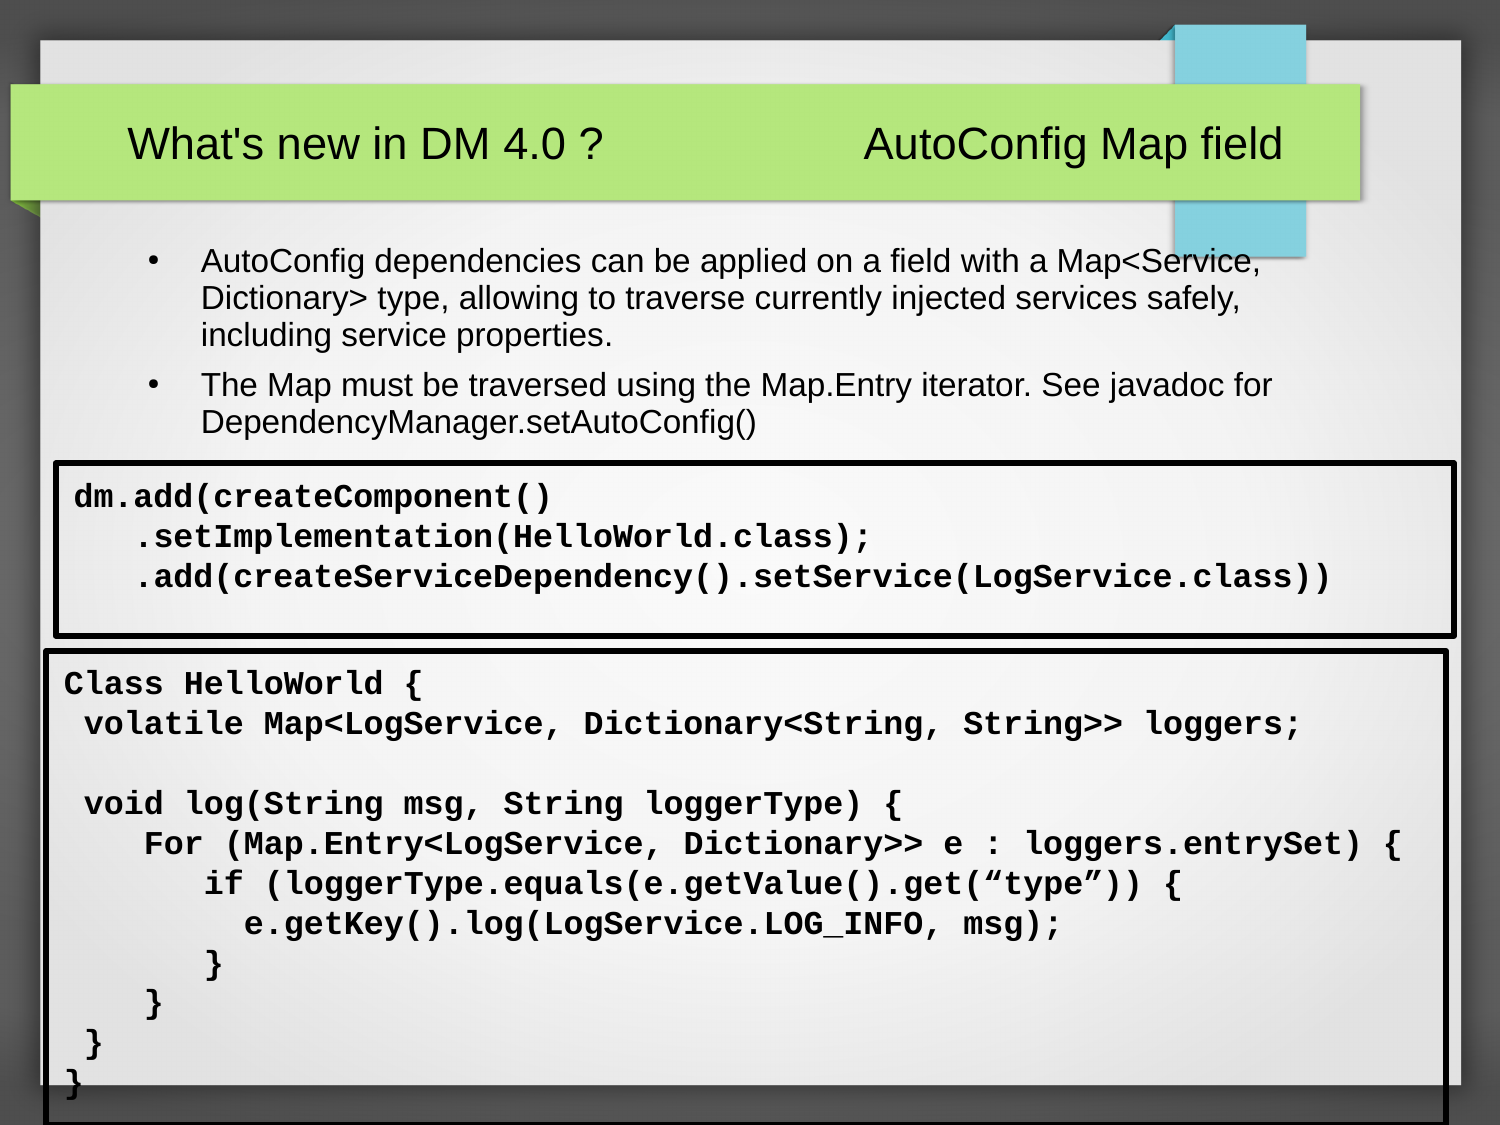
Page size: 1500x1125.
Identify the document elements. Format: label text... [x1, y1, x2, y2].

text_box dm.add(createComponent() .setImplementation(HelloWorld.class); .add(createServiceDependency().setService(LogService.class)) [55, 463, 1454, 636]
list AutoConfig dependencies can be applied on a field with a Map<Service, Dictionary> type, allowing to traverse currently injected services safely, including service properties. The Map must be traversed using the Map.Entry iterator. See javadoc for DependencyManager.setAutoConfig() [115, 234, 1391, 460]
text_box Class HelloWorld { volatile Map<LogService, Dictionary<String, String>> loggers; void log(String msg, String loggerType) { For (Map.Entry<LogService, Dictionary>> e : loggers.entrySet) { if (loggerType.equals(e.getValue().get(“type”)) { e.getKey().log(LogService.LOG_INFO, msg); } } } } [46, 650, 1447, 1125]
title What's new in DM 4.0 ? AutoConfig Map field [112, 42, 1388, 246]
picture [0, 0, 1500, 1125]
